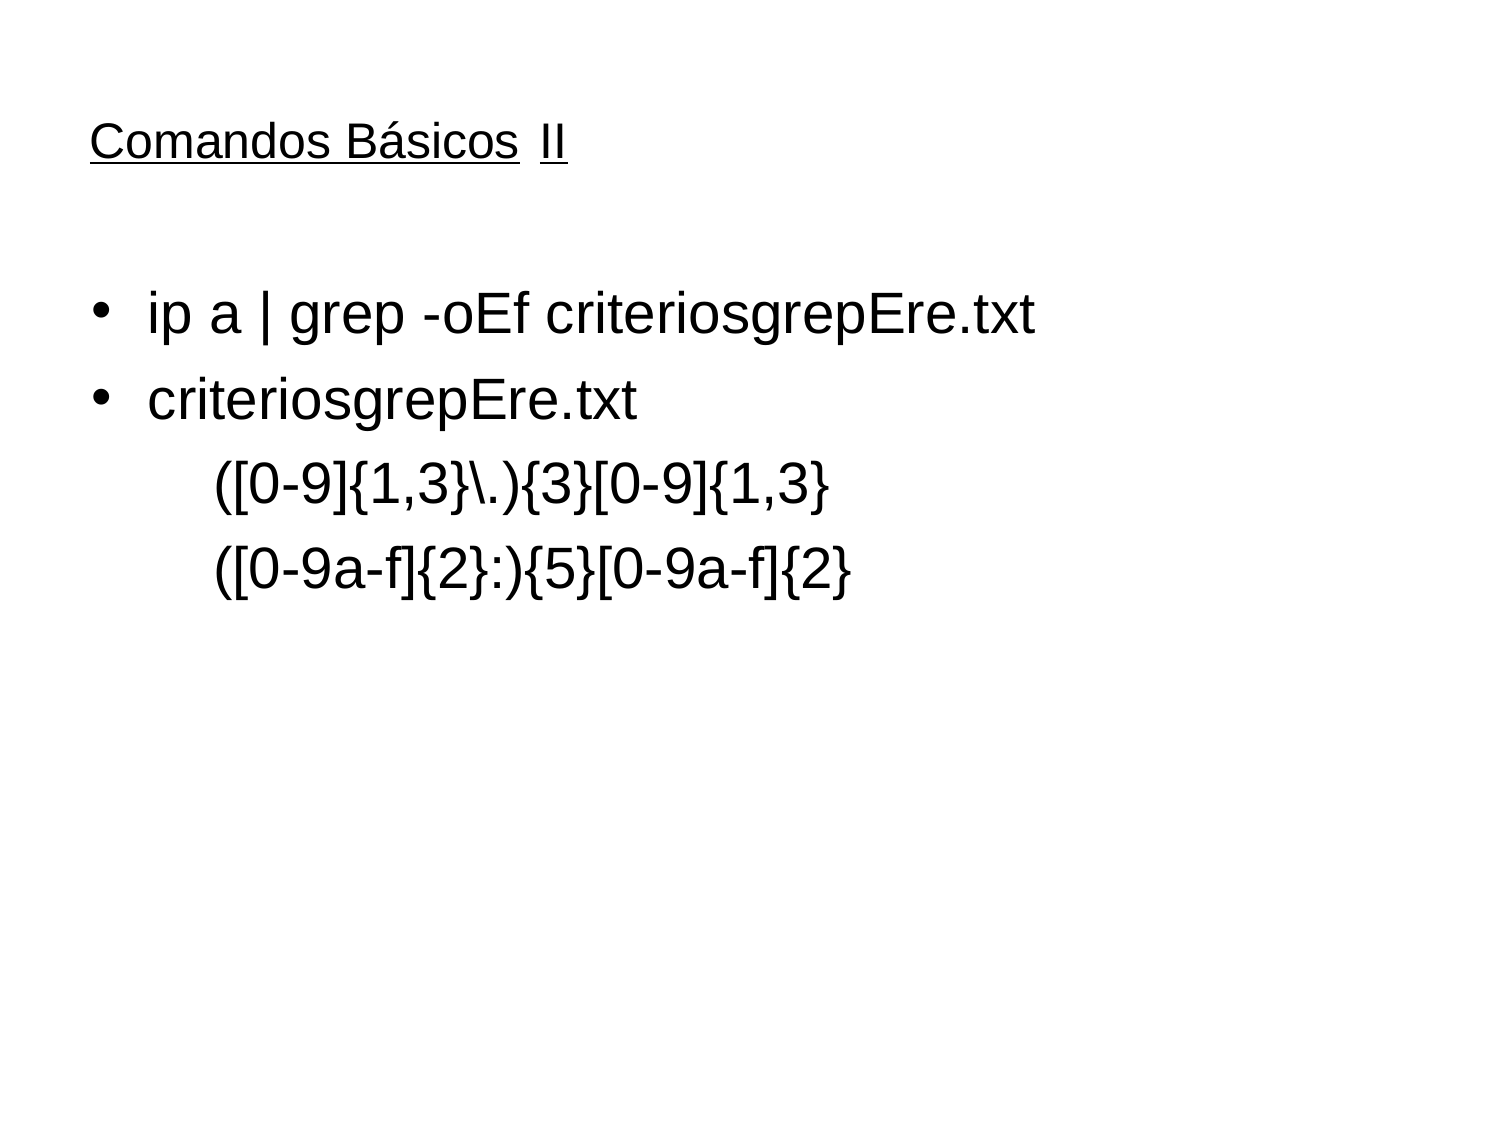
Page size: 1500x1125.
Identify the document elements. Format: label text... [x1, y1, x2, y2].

list ip a | grep -oEf criteriosgrepEre.txt criteriosgrepEre.txt ([0-9]{1,3}\.){3}[0-9]{1,3} ([0-9a-f]{2}:){5}[0-9a-f]{2} [76, 267, 1427, 1010]
title Comandos Básicos II [75, 45, 1426, 233]
